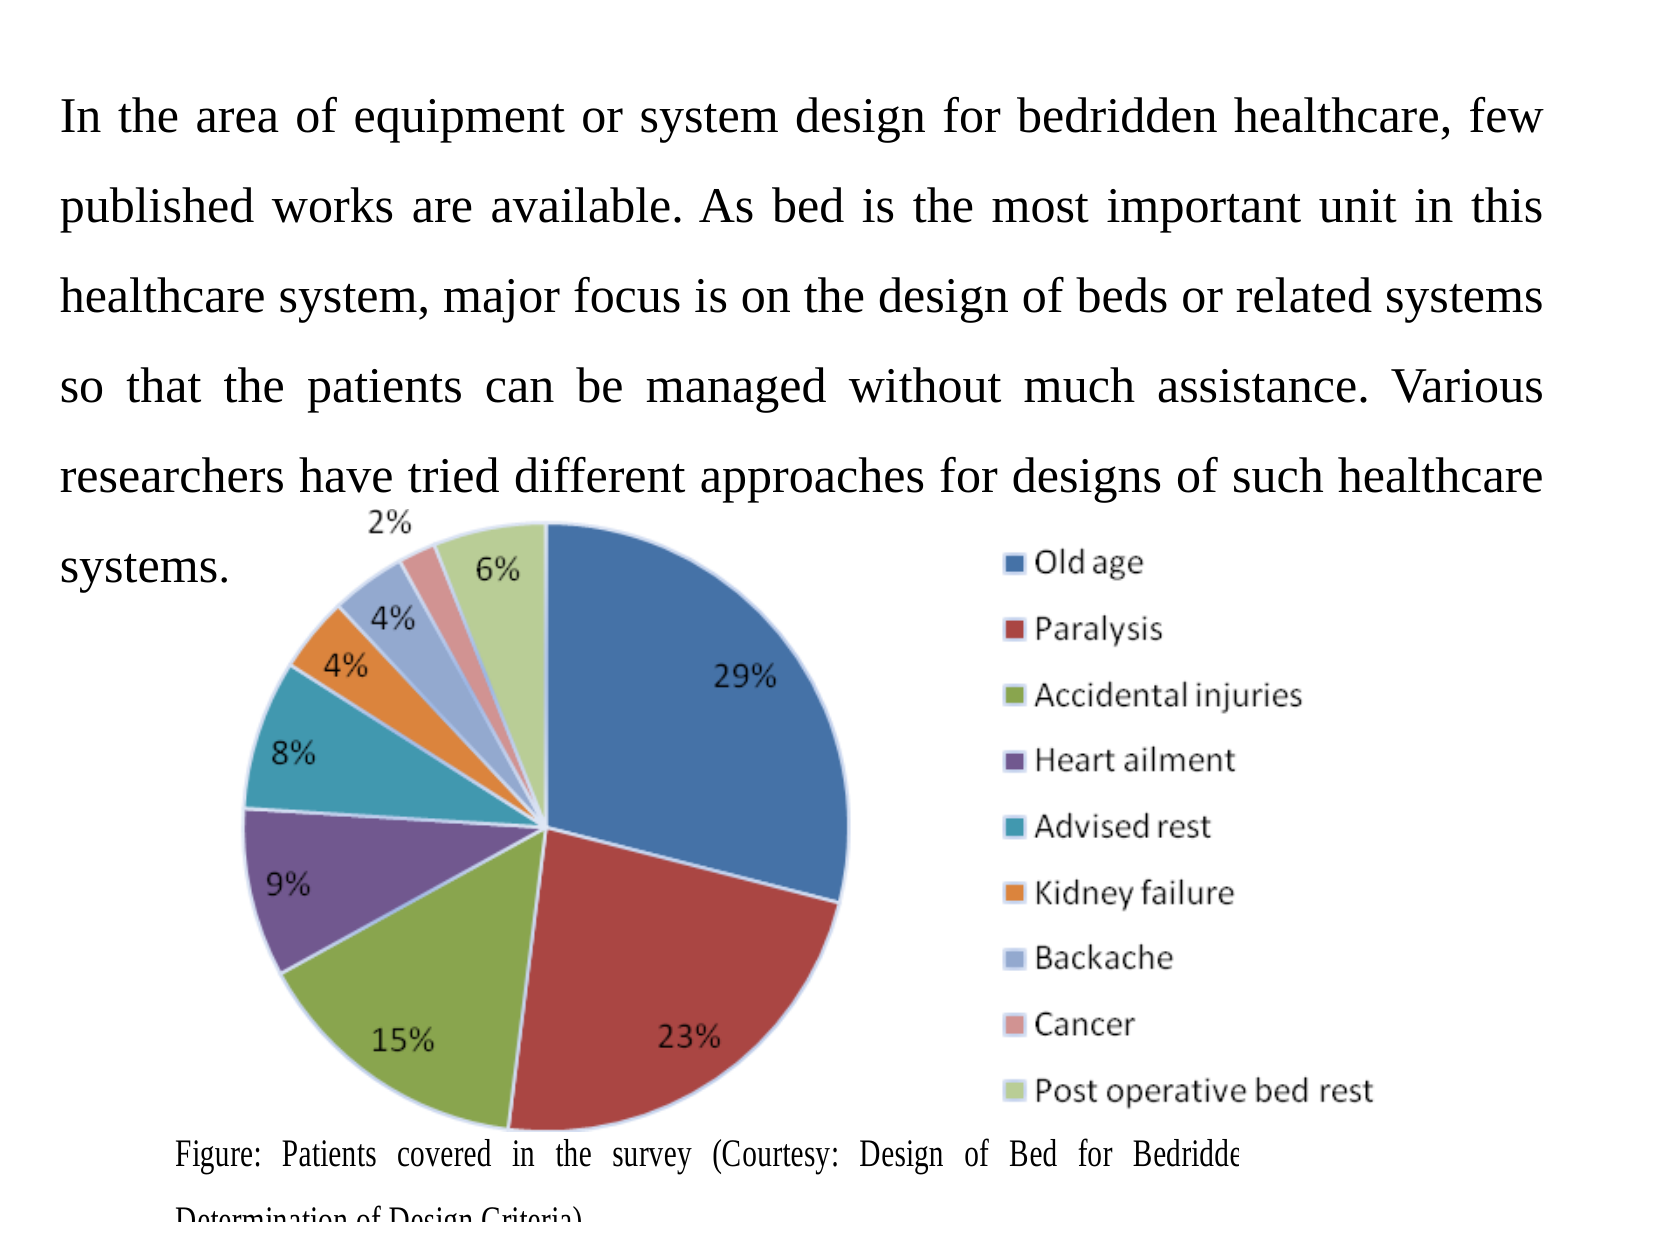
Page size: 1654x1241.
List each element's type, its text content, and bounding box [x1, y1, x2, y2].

chart [31, 945, 1245, 1230]
picture [238, 509, 1380, 1132]
text_box In the area of equipment or system design for bedridden healthcare, few published works are available. As bed is the most important unit in this healthcare system, major focus is on the design of beds or related systems so that the patients can be managed without much assistance. Various researchers have tried different approaches for designs of such healthcare systems. [45, 44, 1560, 917]
